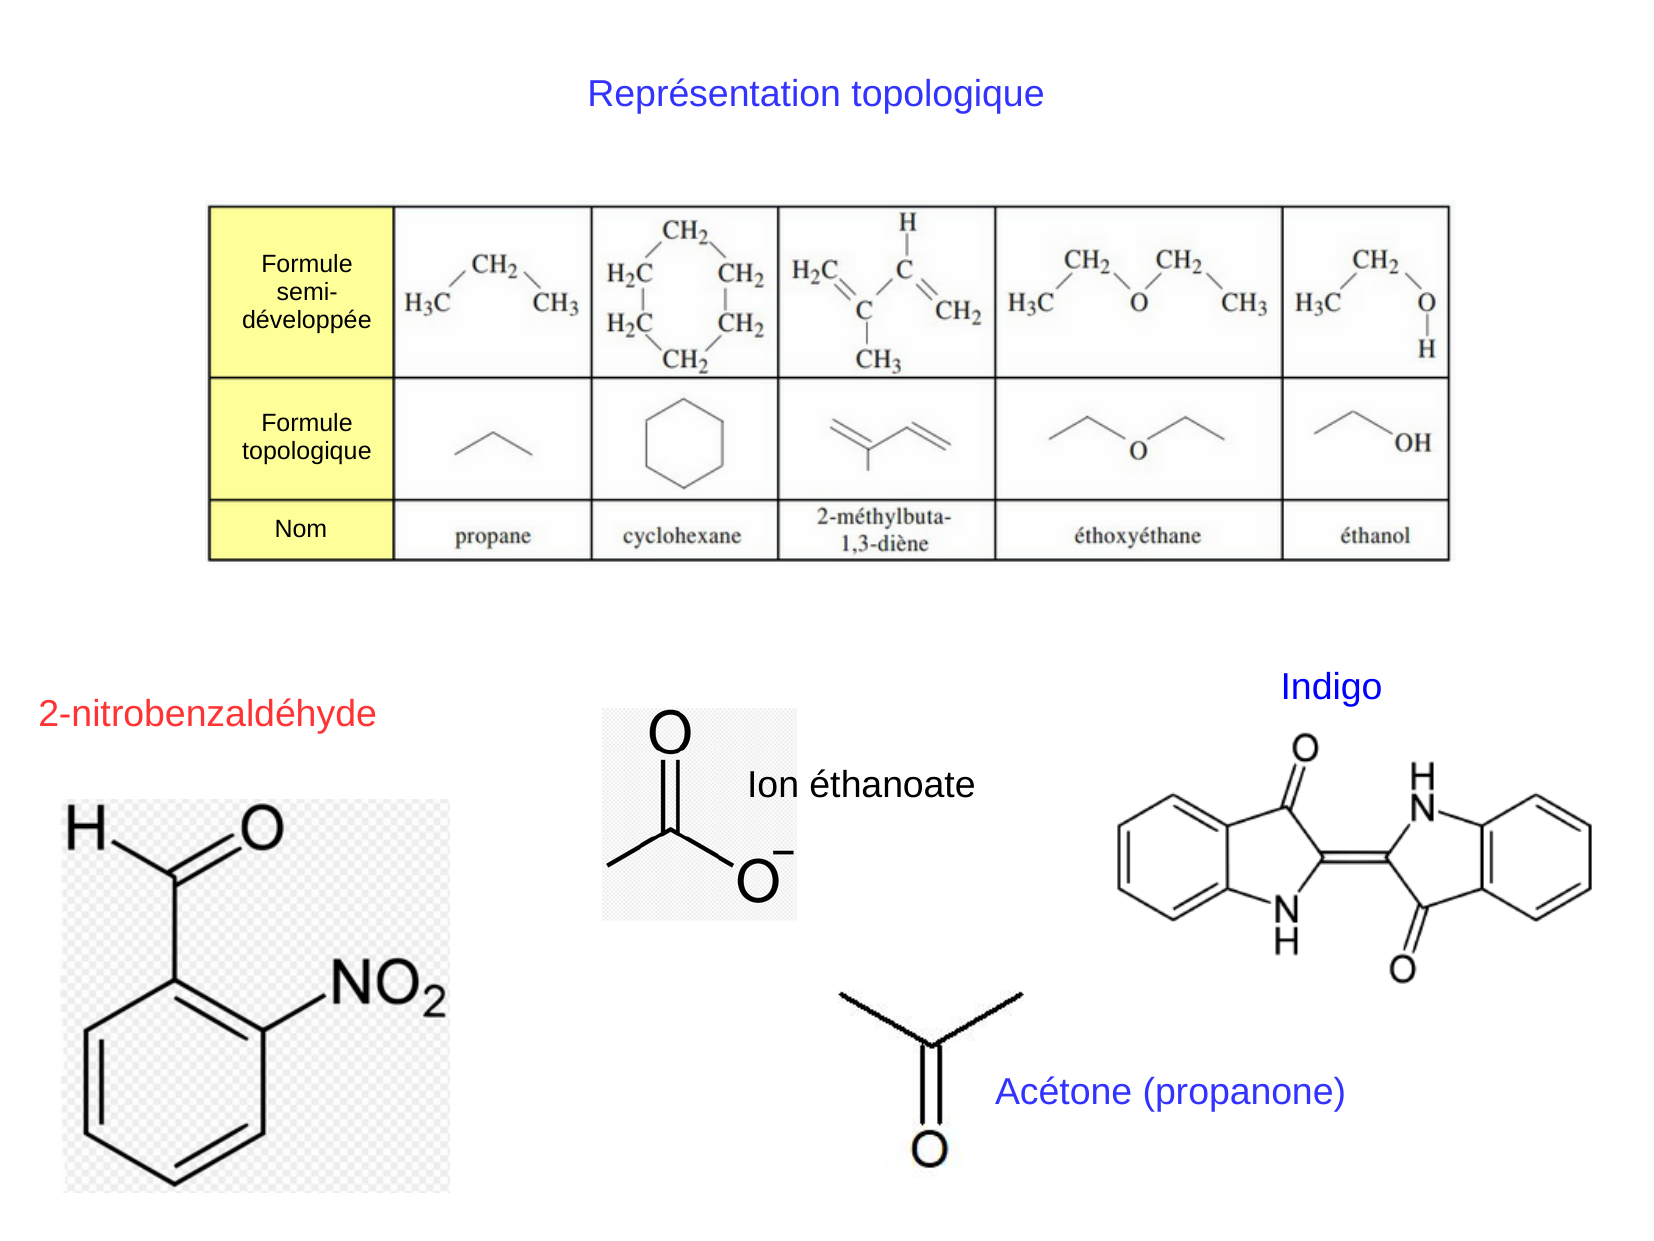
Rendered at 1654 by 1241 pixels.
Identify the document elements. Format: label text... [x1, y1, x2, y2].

text_box Formule semi-développée [224, 242, 390, 341]
text_box Représentation topologique [572, 64, 1081, 122]
picture [803, 972, 1052, 1193]
picture [59, 799, 450, 1193]
text_box Formule topologique [224, 401, 390, 473]
text_box Indigo [1265, 657, 1436, 715]
text_box 2-nitrobenzaldéhyde [23, 685, 402, 742]
picture [602, 708, 797, 922]
picture [205, 200, 1456, 565]
text_box Acétone (propanone) [980, 1062, 1371, 1120]
text_box Nom [259, 507, 343, 551]
picture [1066, 702, 1642, 1020]
text_box Ion éthanoate [732, 755, 1004, 813]
